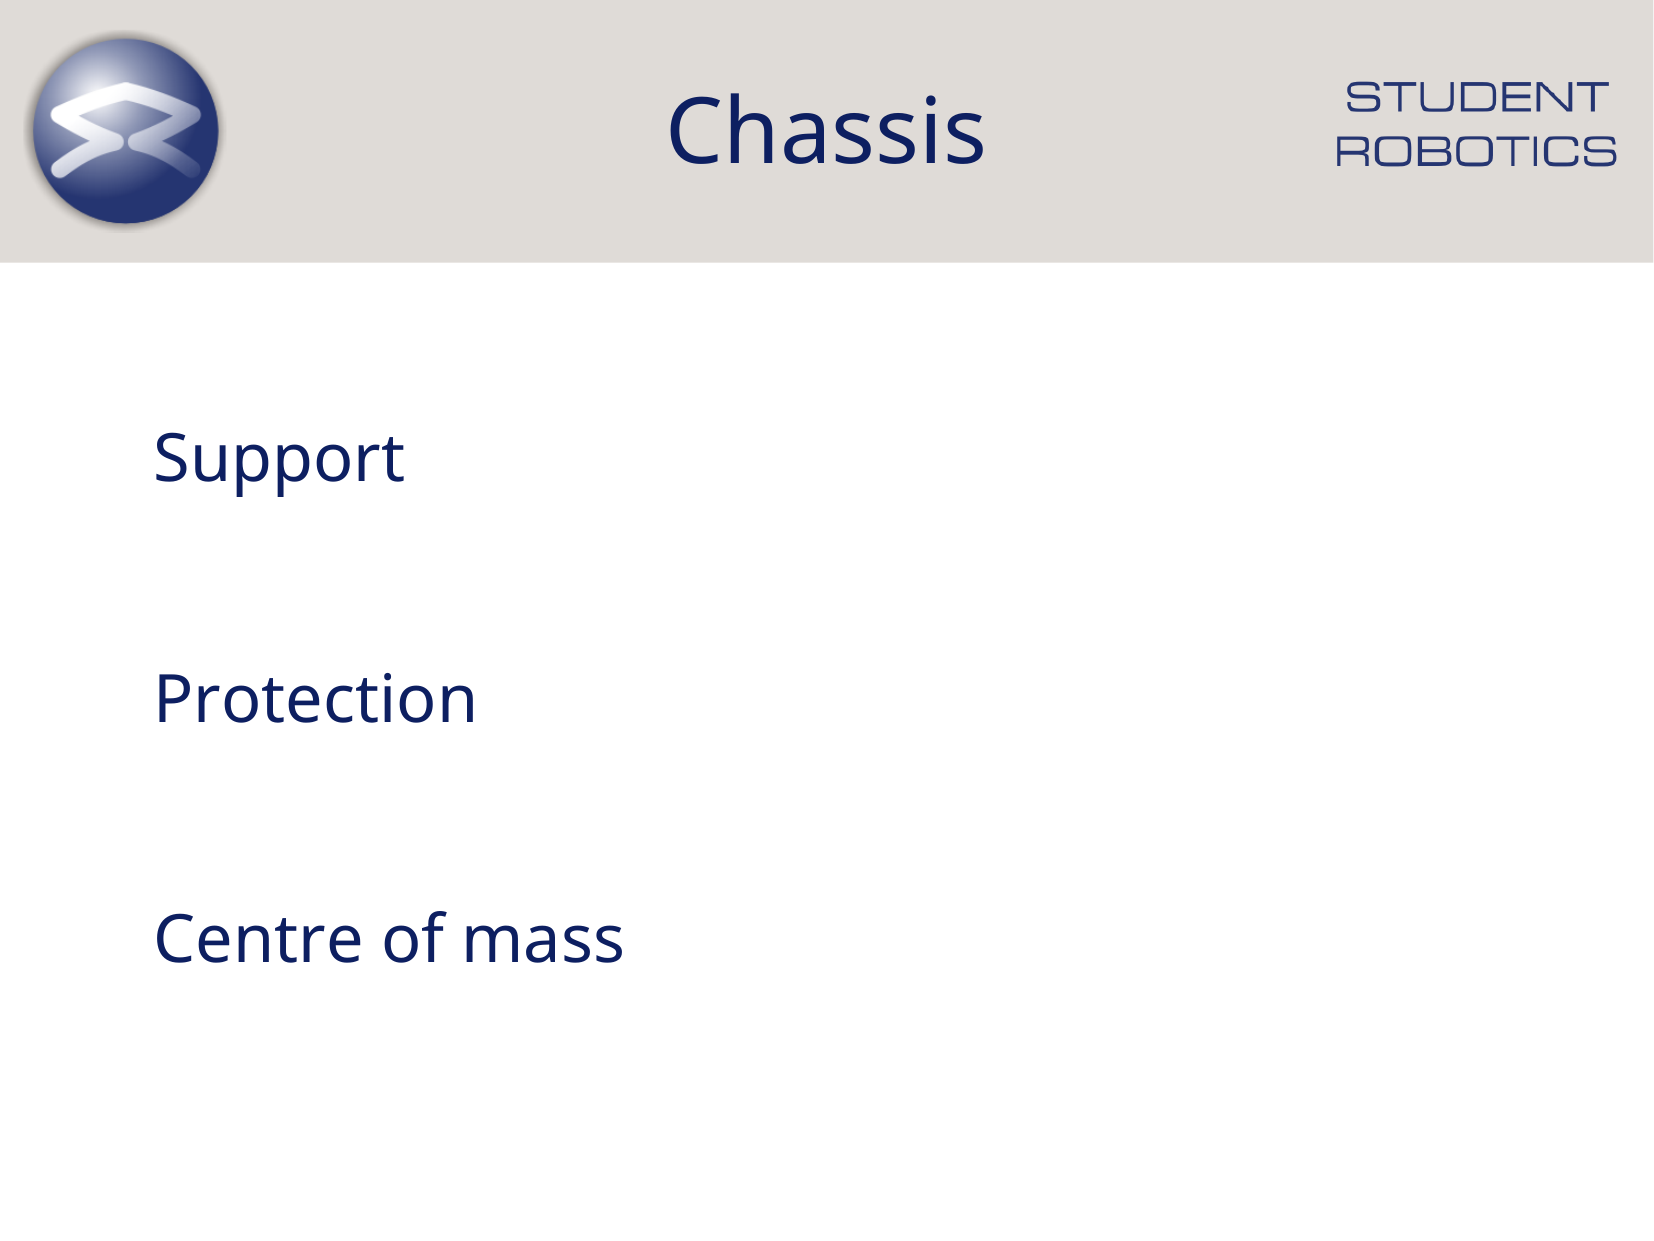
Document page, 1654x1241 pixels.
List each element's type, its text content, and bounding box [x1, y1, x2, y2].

title Chassis [82, 0, 1571, 257]
picture [9, 19, 82, 245]
picture [1571, 68, 1633, 174]
list Support Protection Centre of mass [82, 290, 1571, 1109]
